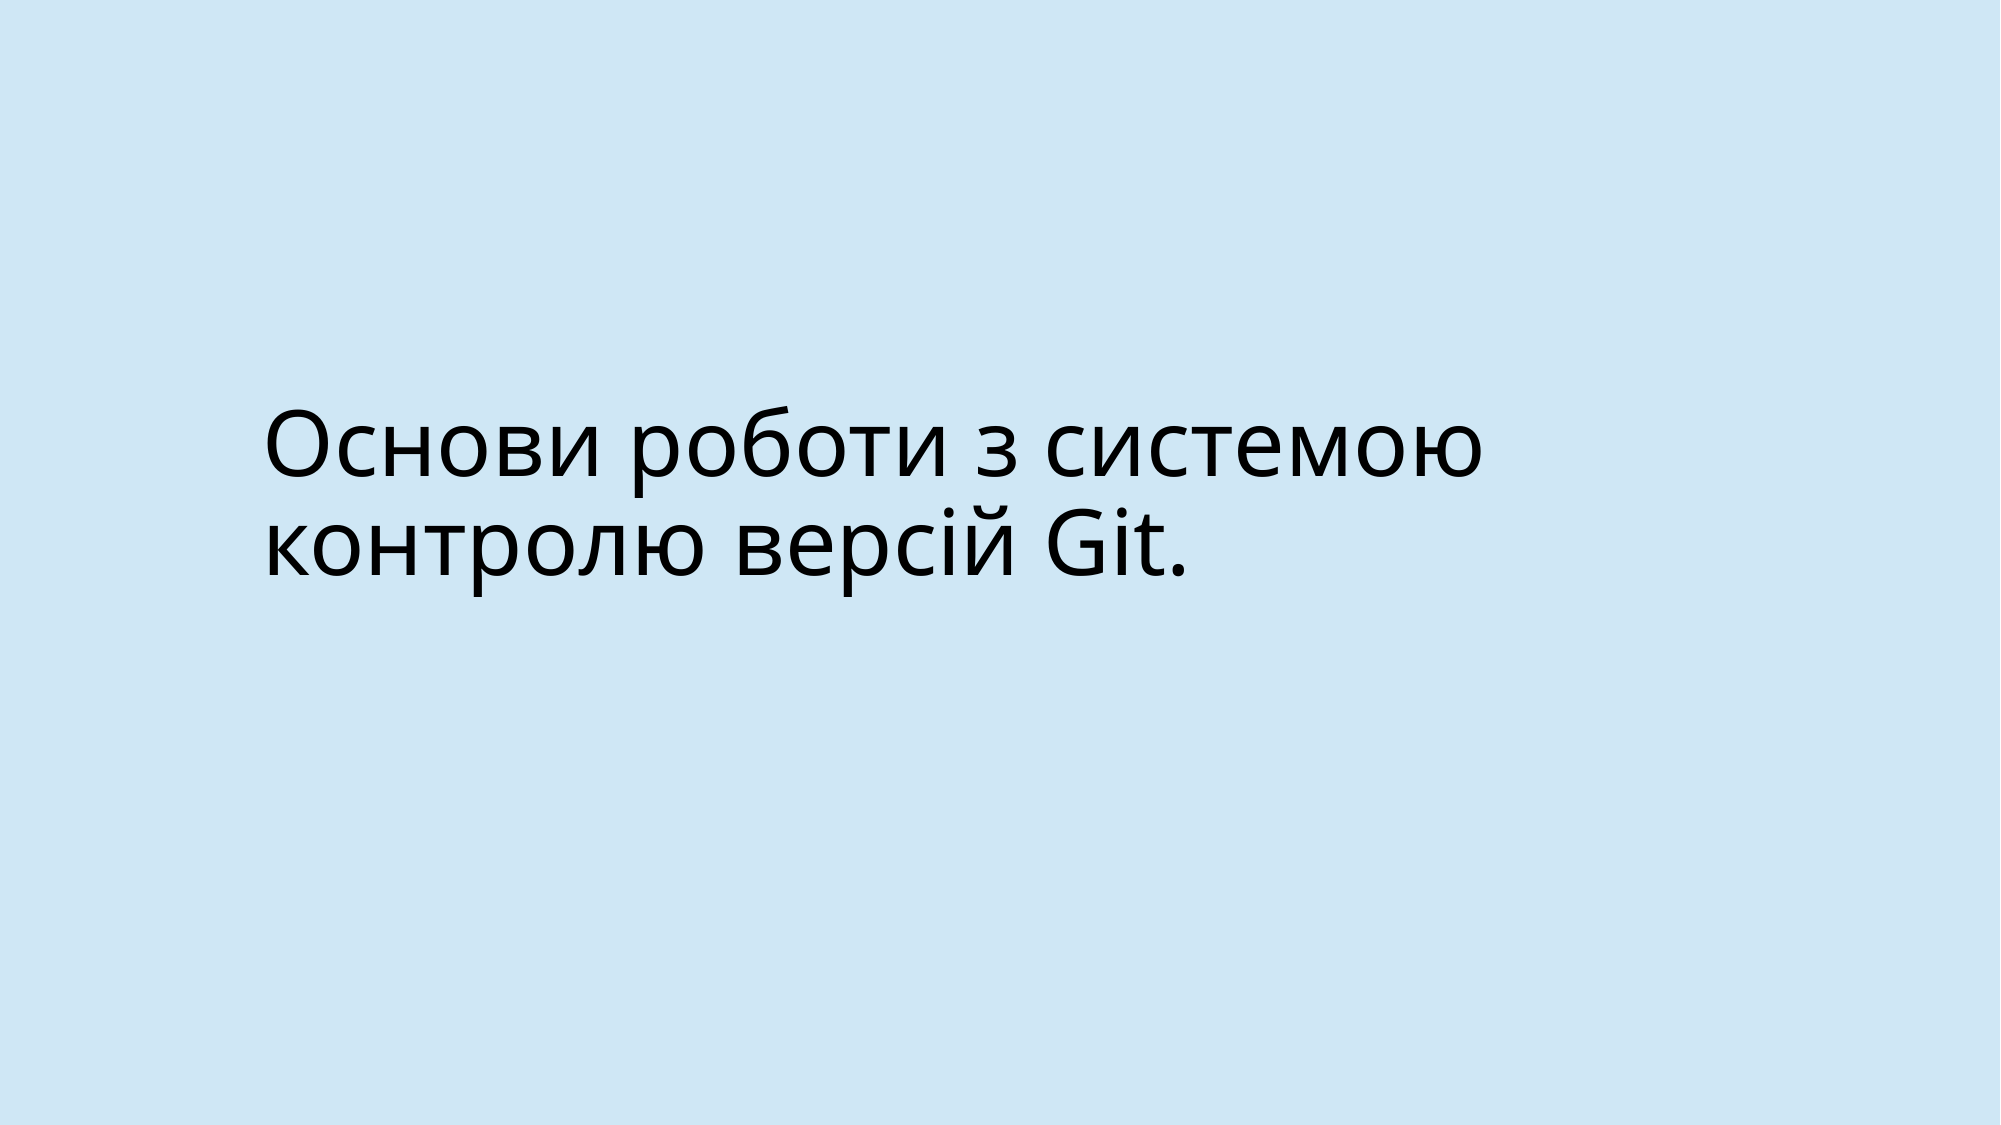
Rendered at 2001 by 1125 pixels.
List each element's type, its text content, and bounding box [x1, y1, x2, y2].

title Основи роботи з системою контролю версій Git. [248, 389, 1748, 686]
